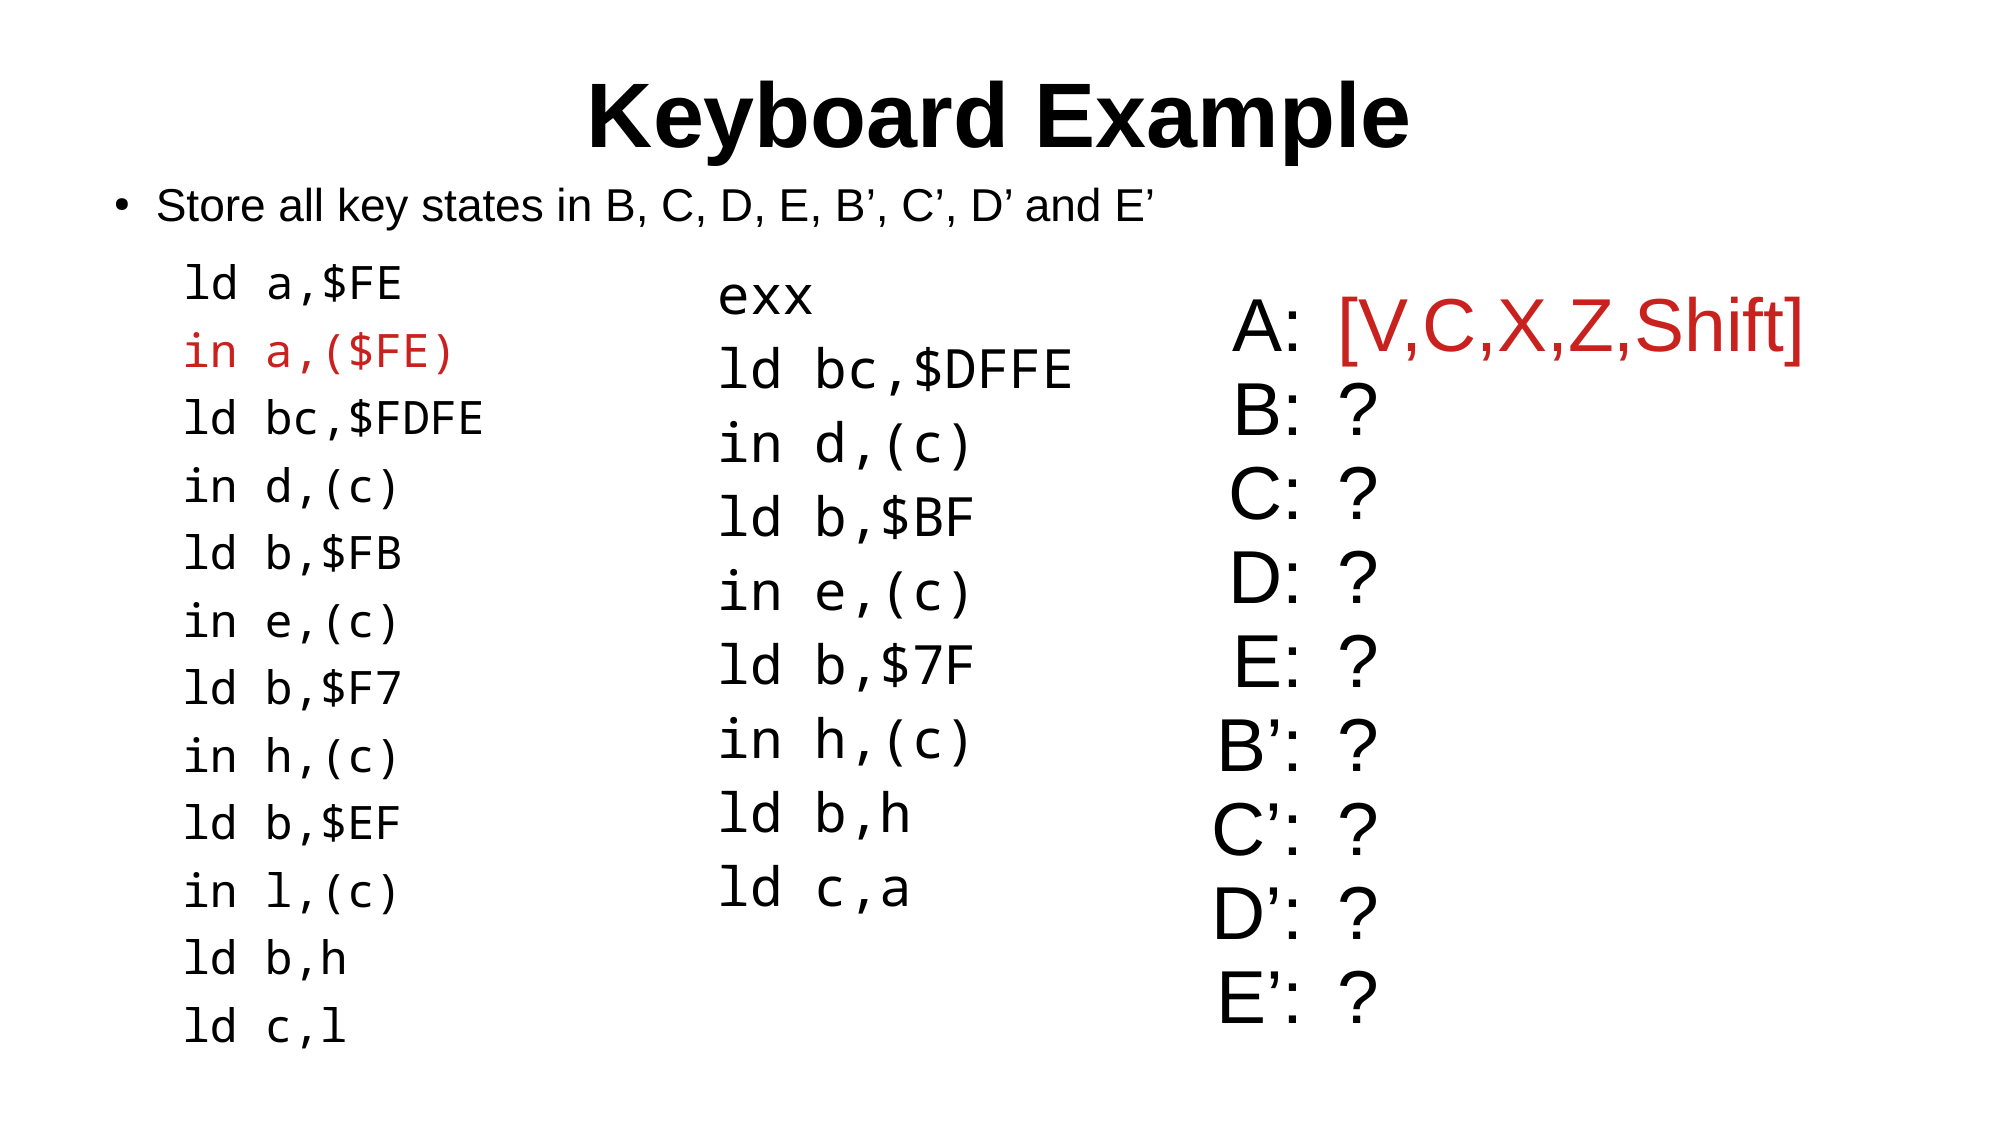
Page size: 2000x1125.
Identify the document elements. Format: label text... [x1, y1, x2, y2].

text_box [V,C,X,Z,Shift] ? ? ? ? ? ? ? ? [1323, 276, 1821, 1047]
text_box exx ld bc,$DFFE in d,(c) ld b,$BF in e,(c) ld b,$7F in h,(c) ld b,h ld c,a [605, 249, 1094, 814]
text_box A: B: C: D: E: B’: C’: D’: E’: [1196, 276, 1319, 1047]
title Keyboard Example [137, 6, 1862, 225]
list Store all key states in B, C, D, E, B’, C’, D’ and E’ ld a,$FE in a,($FE) ld bc,$FDFE in d,(c) ld b,$FB in e,(c) ld b,$F7 in h,(c) ld b,$EF in l,(c) ld b,h ld c,l [99, 179, 1426, 1060]
